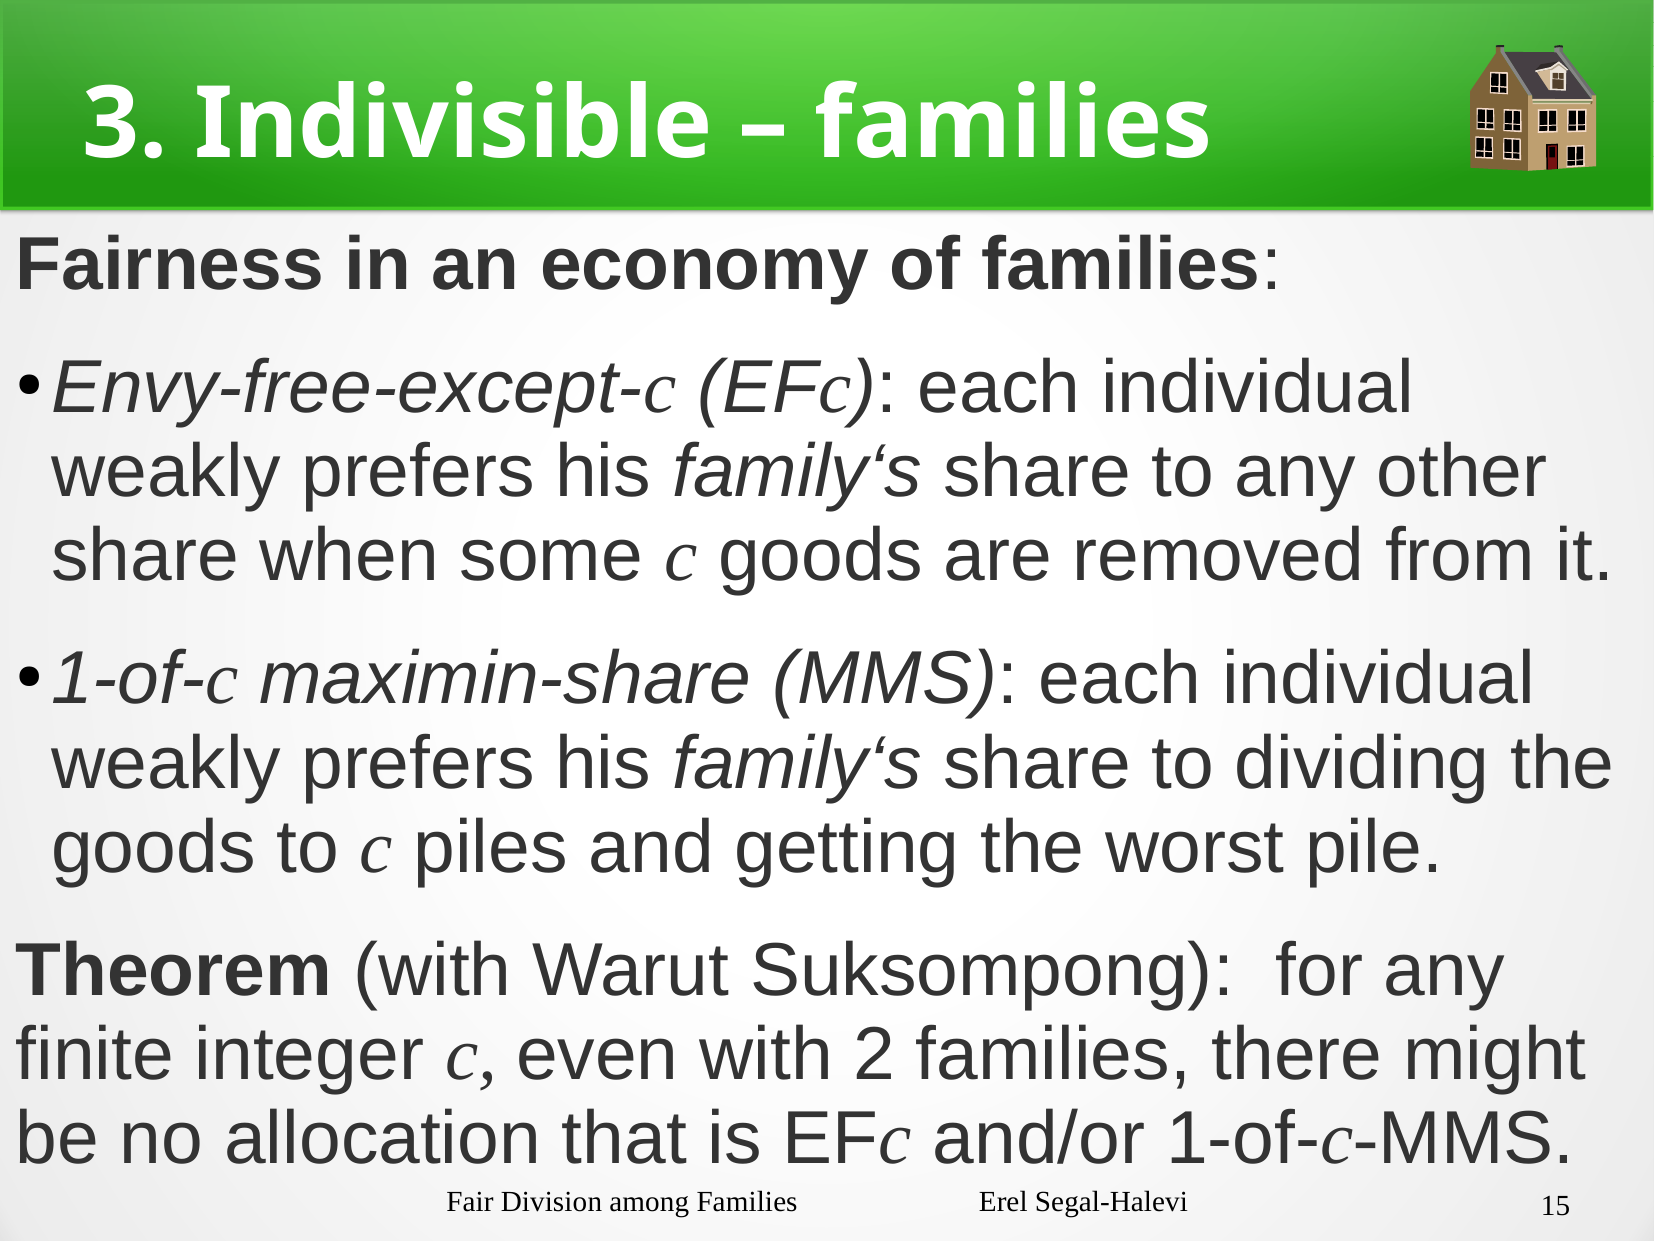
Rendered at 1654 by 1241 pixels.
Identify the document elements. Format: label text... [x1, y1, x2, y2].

list Fairness in an economy of families: Envy-free-except-c (EFc): each individual weakly prefers his family‘s share to any other share when some c goods are removed from it. 1-of-c maximin-share (MMS): each individual weakly prefers his family‘s share to dividing the goods to c piles and getting the worst pile. Theorem (with Warut Suksompong): for any finite integer c, even with 2 families, there might be no allocation that is EFc and/or 1-of-c-MMS. [15, 221, 1621, 1197]
title 3. Indivisible – families [82, 47, 1571, 189]
picture [1470, 45, 1597, 171]
